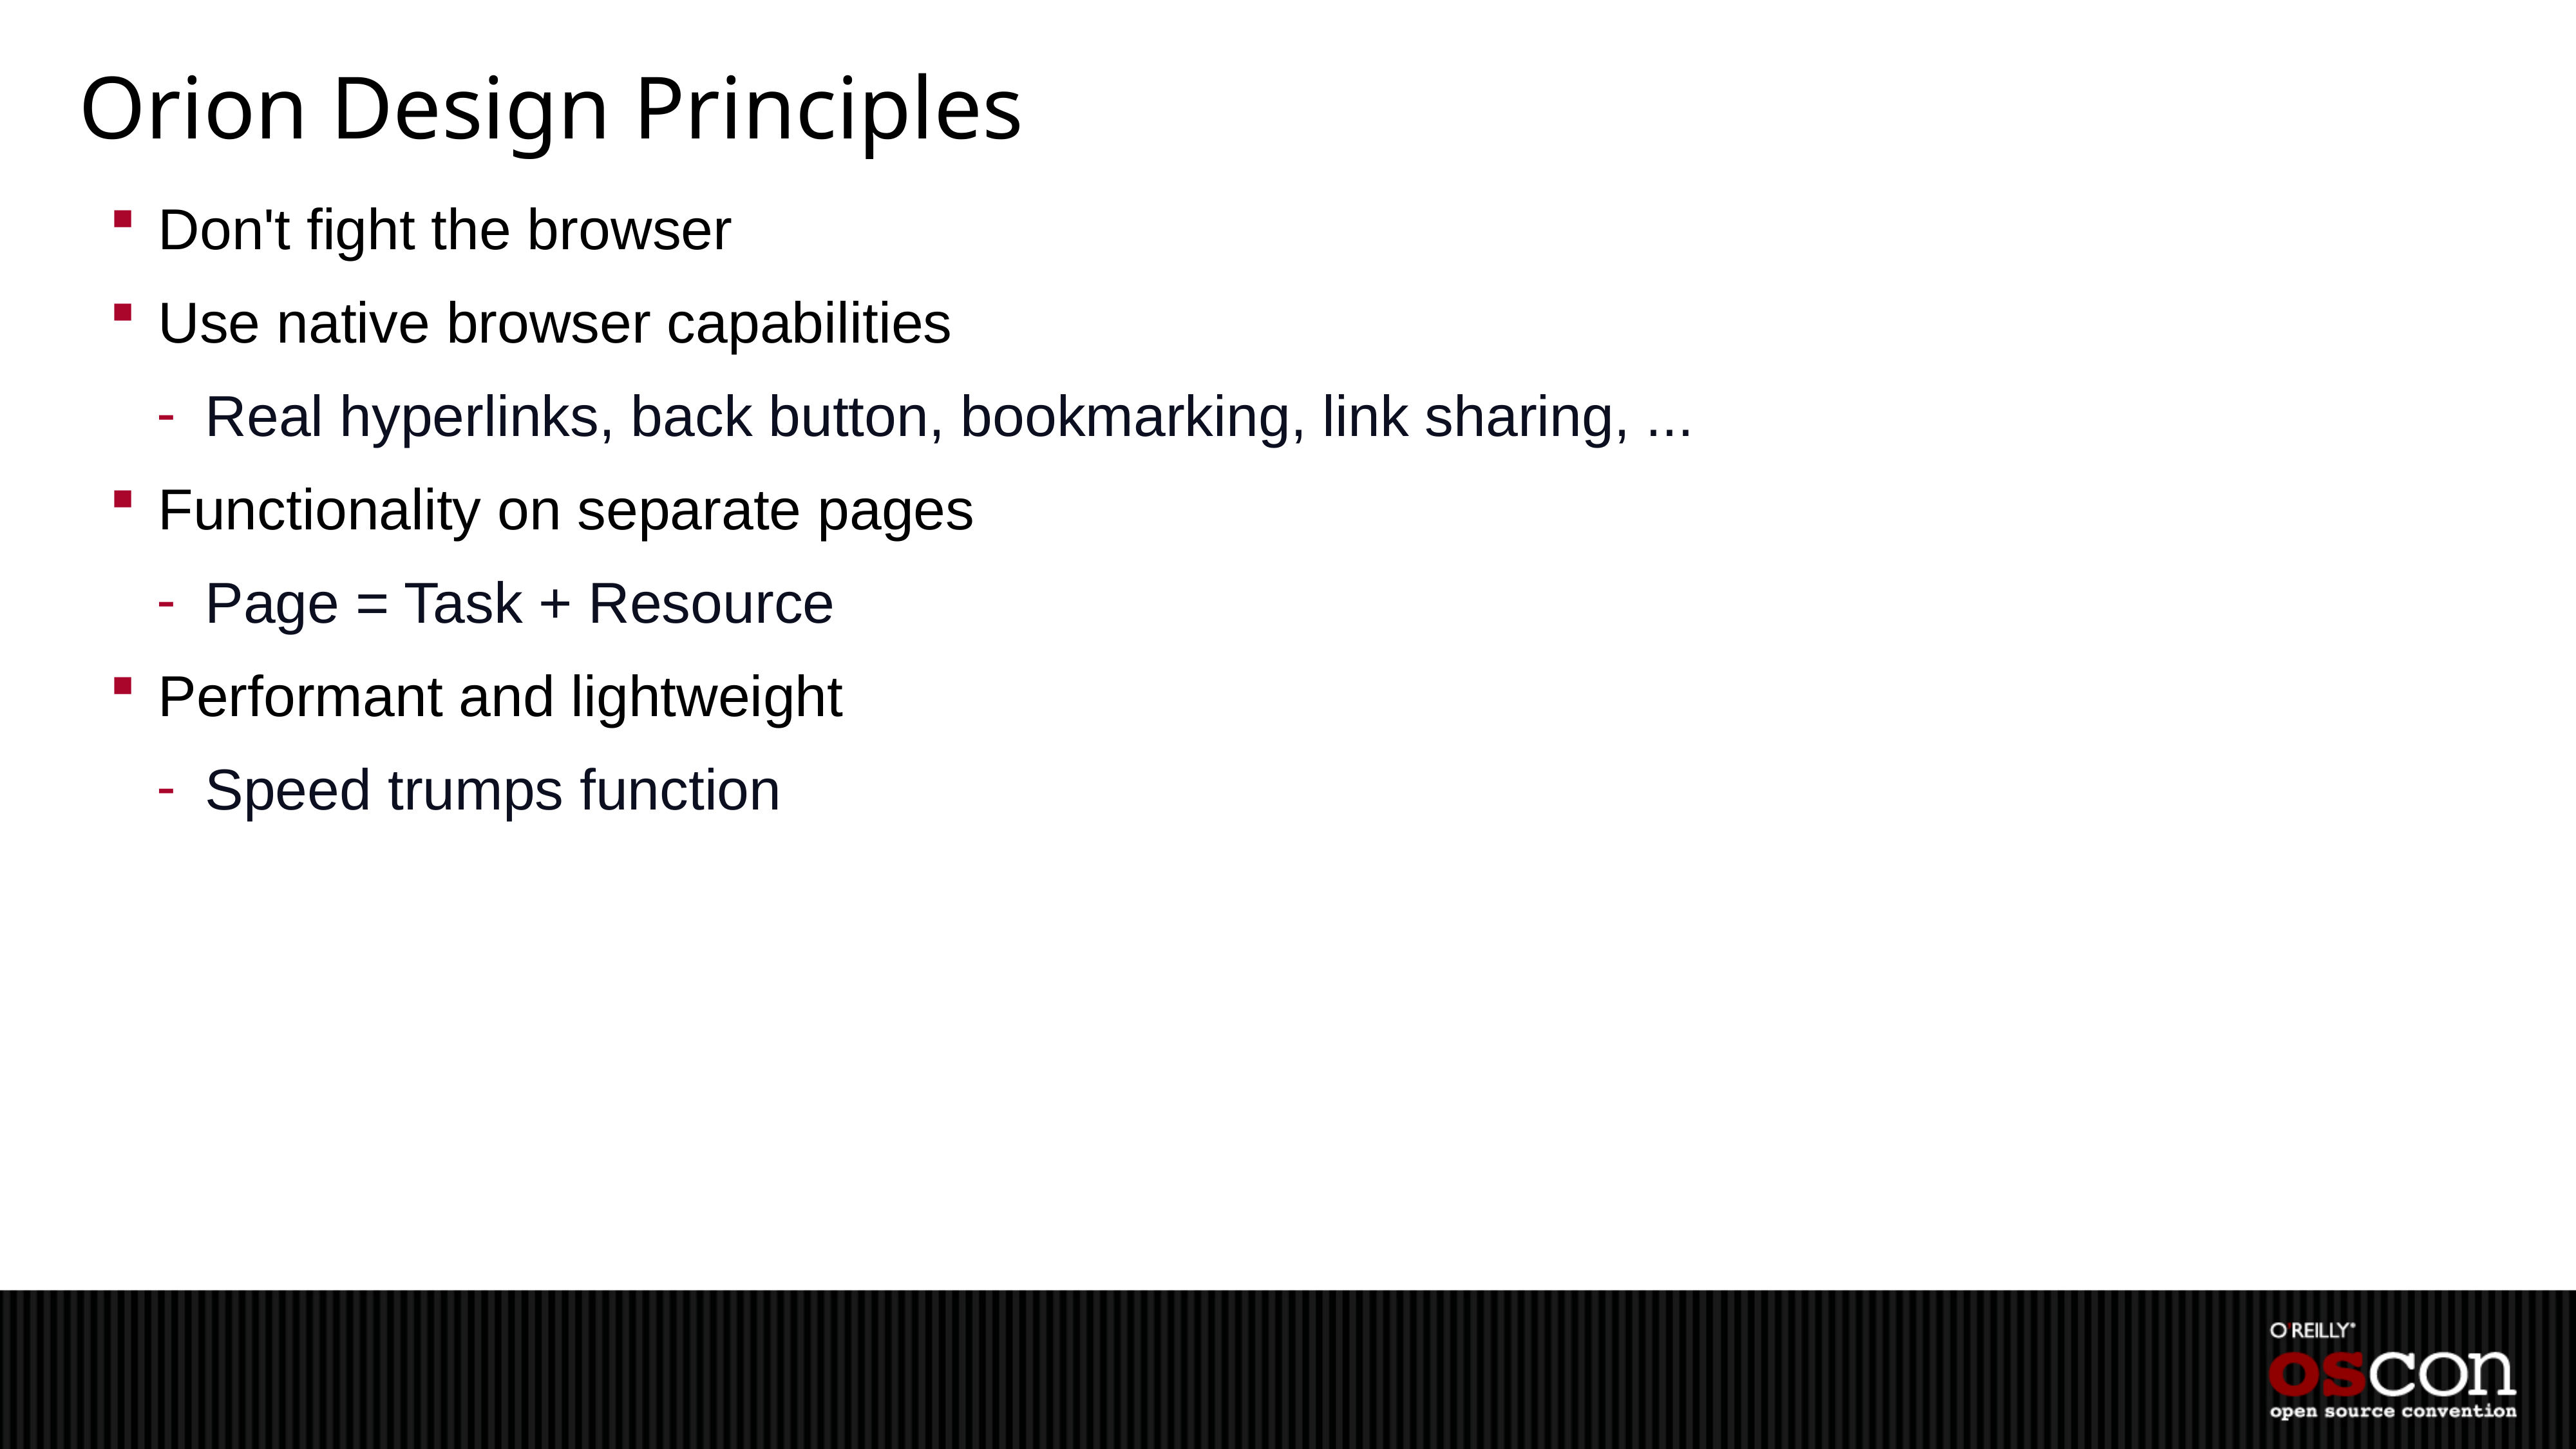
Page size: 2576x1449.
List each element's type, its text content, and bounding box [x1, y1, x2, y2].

picture [0, 0, 2576, 1449]
title Orion Design Principles [73, 17, 2503, 192]
list Don't fight the browser Use native browser capabilities Real hyperlinks, back button, bookmarking, link sharing, ... Functionality on separate pages Page = Task + Resource Performant and lightweight Speed trumps function [76, 191, 2505, 1439]
